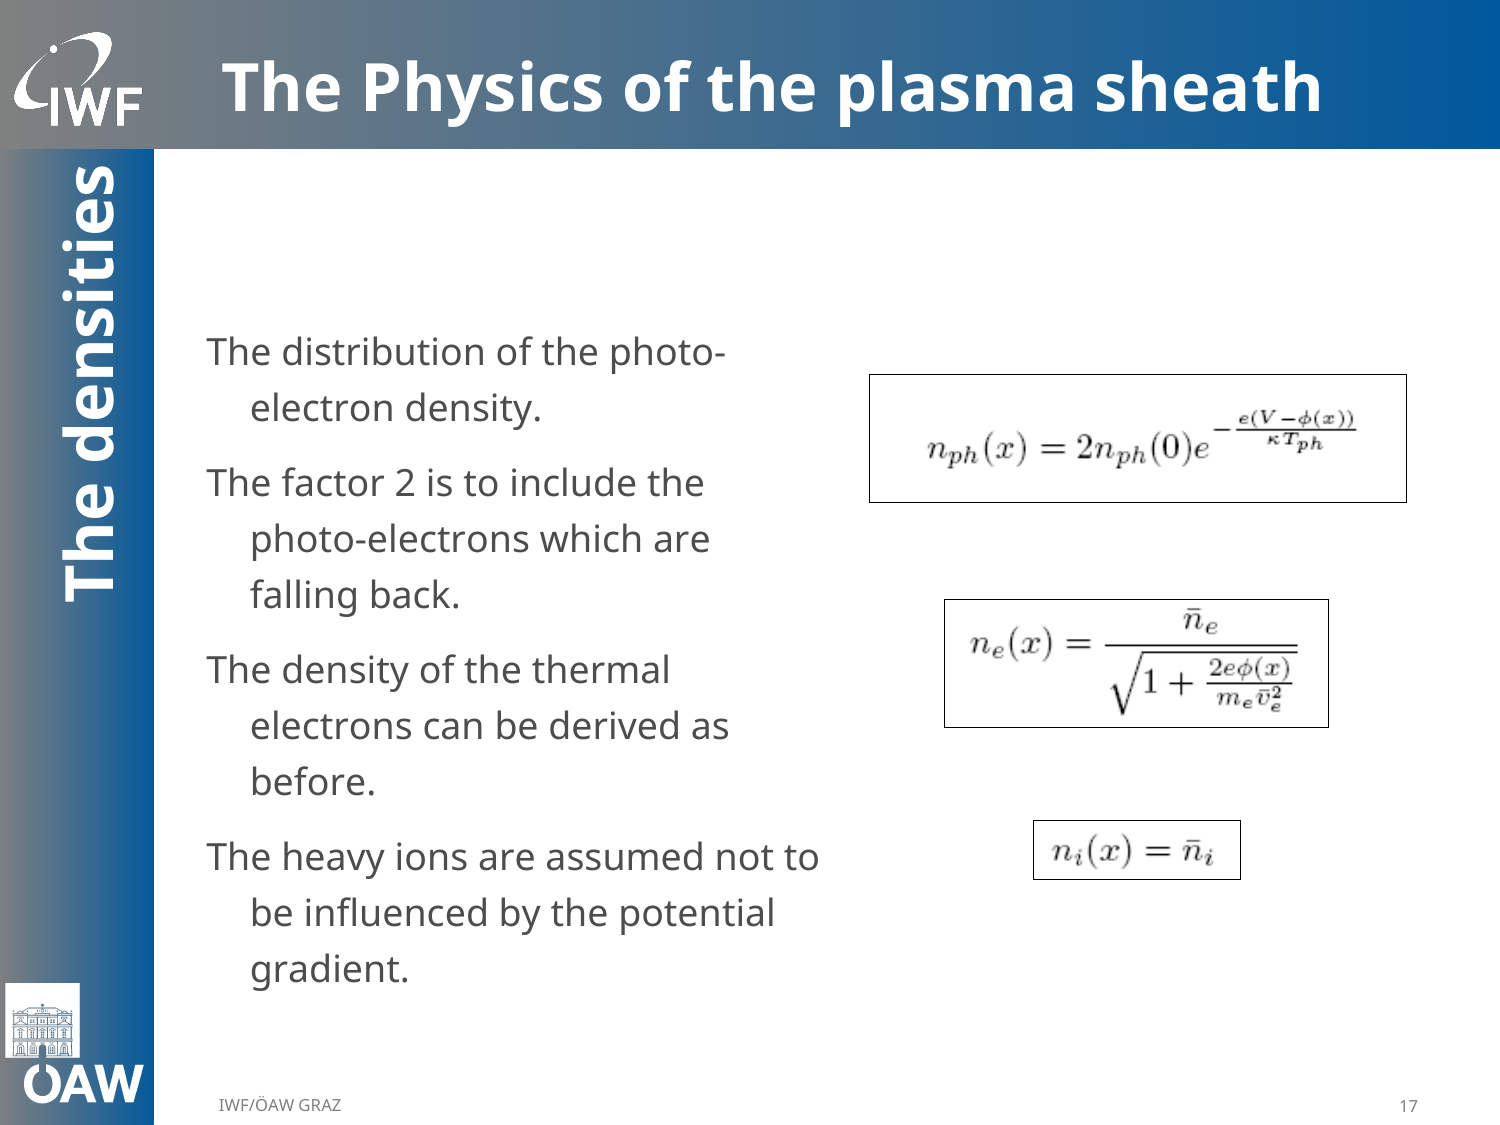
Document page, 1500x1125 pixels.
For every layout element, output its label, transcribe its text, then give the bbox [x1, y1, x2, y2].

picture [911, 395, 1374, 486]
text_box The densities [29, 148, 154, 959]
picture [1047, 825, 1233, 878]
title The Physics of the plasma sheath [206, 31, 1459, 149]
picture [953, 600, 1326, 726]
picture [5, 983, 154, 1105]
list The distribution of the photo-electron density. The factor 2 is to include the photo-electrons which are falling back. The density of the thermal electrons can be derived as before. The heavy ions are assumed not to be influenced by the potential gradient. [206, 320, 827, 993]
picture [8, 32, 154, 132]
